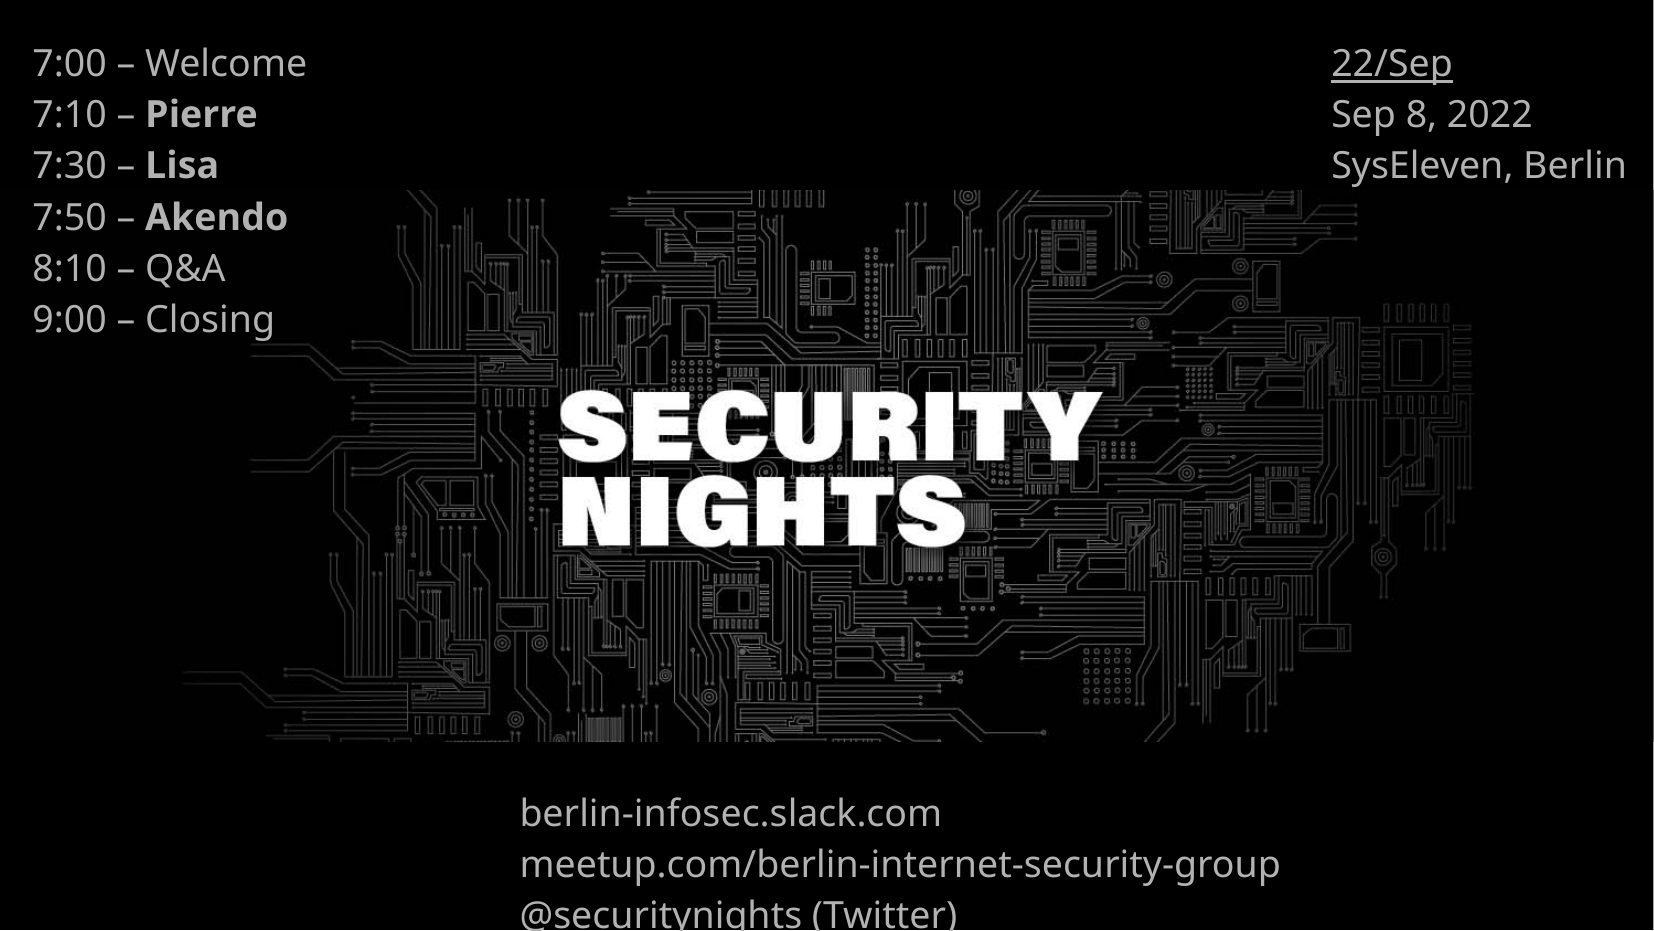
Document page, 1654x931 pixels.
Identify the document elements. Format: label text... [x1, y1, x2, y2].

text_box 22/Sep Sep 8, 2022 SysEleven, Berlin [1326, 29, 1632, 160]
picture [37, 274, 48, 279]
picture [152, 274, 167, 278]
picture [196, 274, 204, 280]
text_box 7:00 – Welcome 7:10 – Pierre 7:30 – Lisa 7:50 – Akendo 8:10 – Q&A 9:00 – Closing [17, 29, 461, 274]
picture [91, 274, 100, 279]
picture [1, 190, 1654, 742]
picture [179, 274, 191, 278]
text_box berlin-infosec.slack.com meetup.com/berlin-internet-security-group @securitynights (Twitter) [543, 779, 1259, 910]
